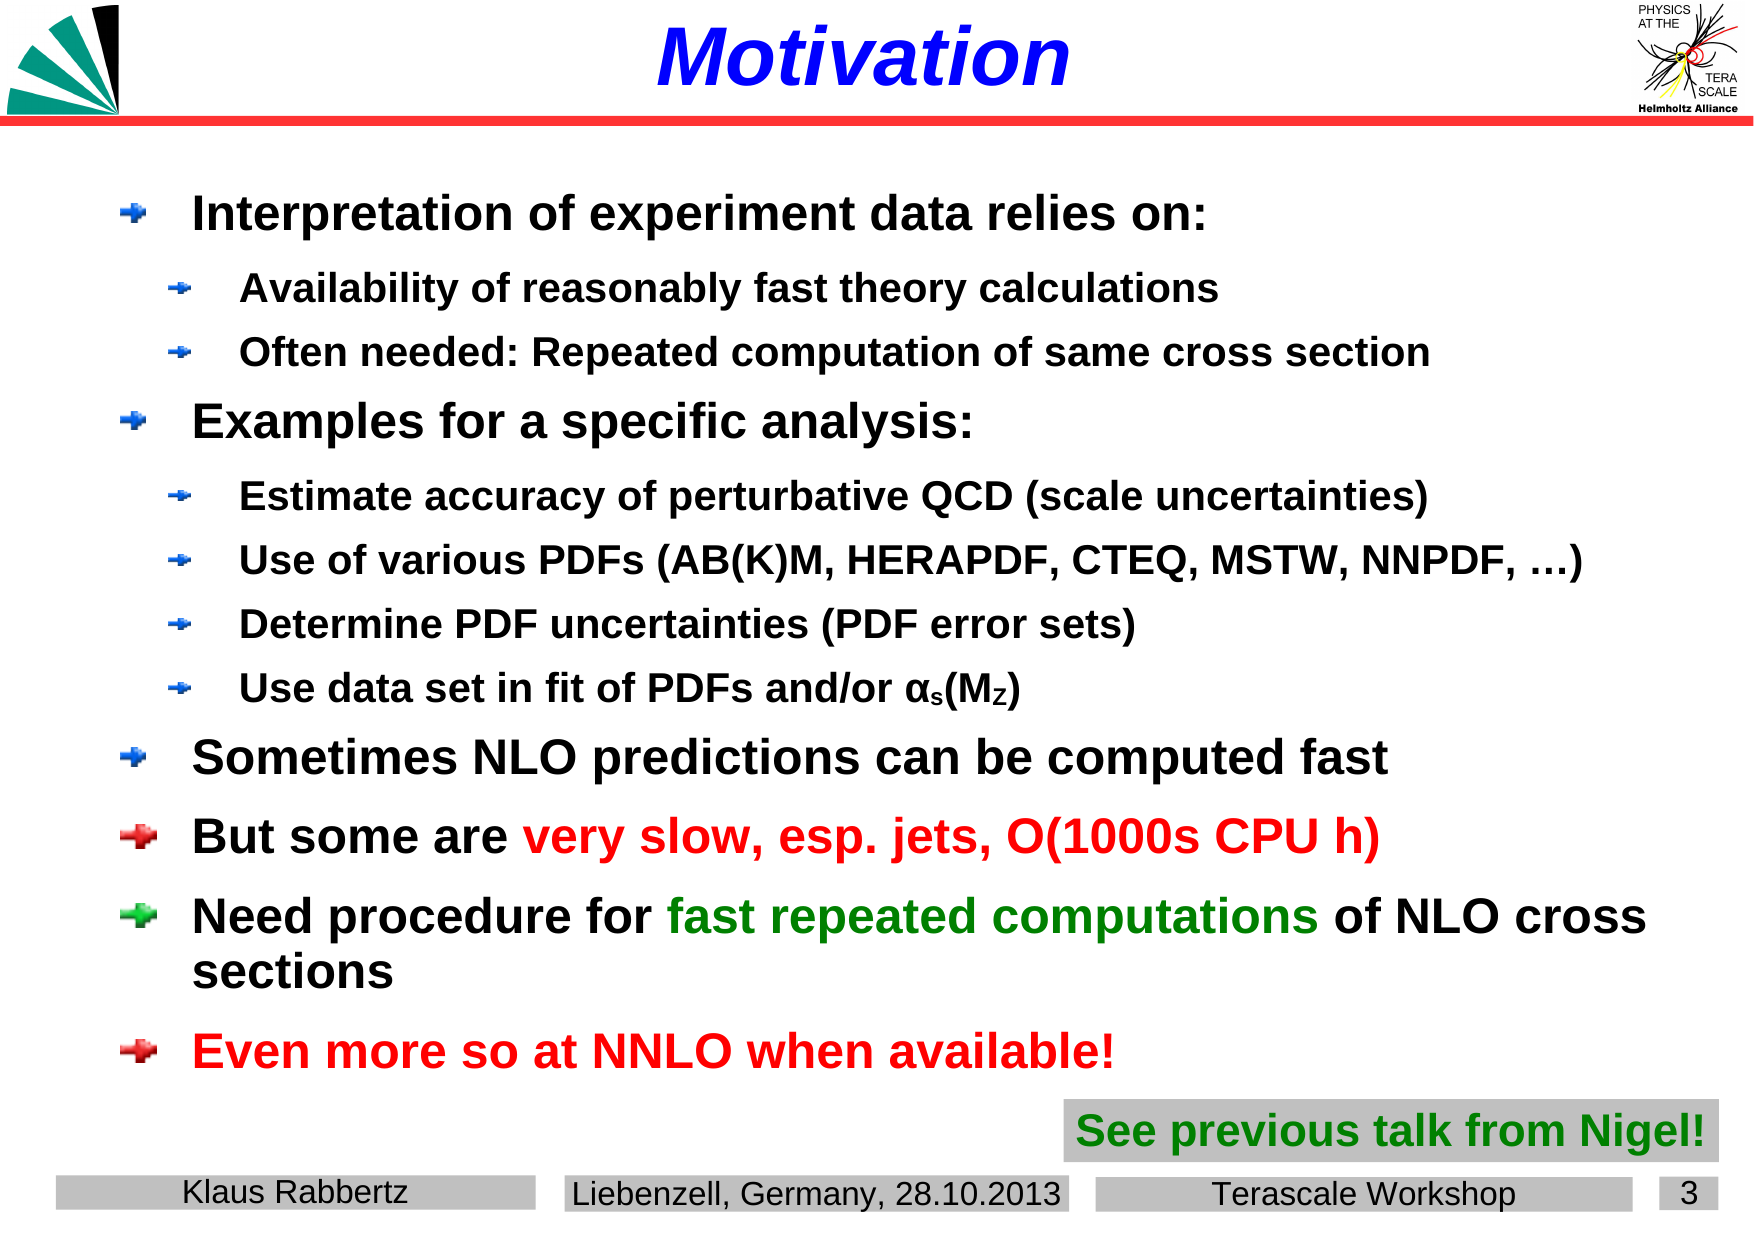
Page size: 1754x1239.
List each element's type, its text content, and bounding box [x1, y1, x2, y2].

text_box See previous talk from Nigel! [1063, 1099, 1719, 1163]
picture [1631, 1, 1745, 115]
title Motivation [123, 0, 1606, 114]
picture [7, 5, 119, 116]
list Interpretation of experiment data relies on: Availability of reasonably fast theory calculations Often needed: Repeated computation of same cross section Examples for a specific analysis: Estimate accuracy of perturbative QCD (scale uncertainties) Use of various PDFs (AB(K)M, HERAPDF, CTEQ, MSTW, NNPDF, …) Determine PDF uncertainties (PDF error sets) Use data set in fit of PDFs and/or αs(MZ) Sometimes NLO predictions can be computed fast But some are very slow, esp. jets, O(1000s CPU h) Need procedure for fast repeated computations of NLO cross sections Even more so at NNLO when available! [61, 185, 1687, 1093]
